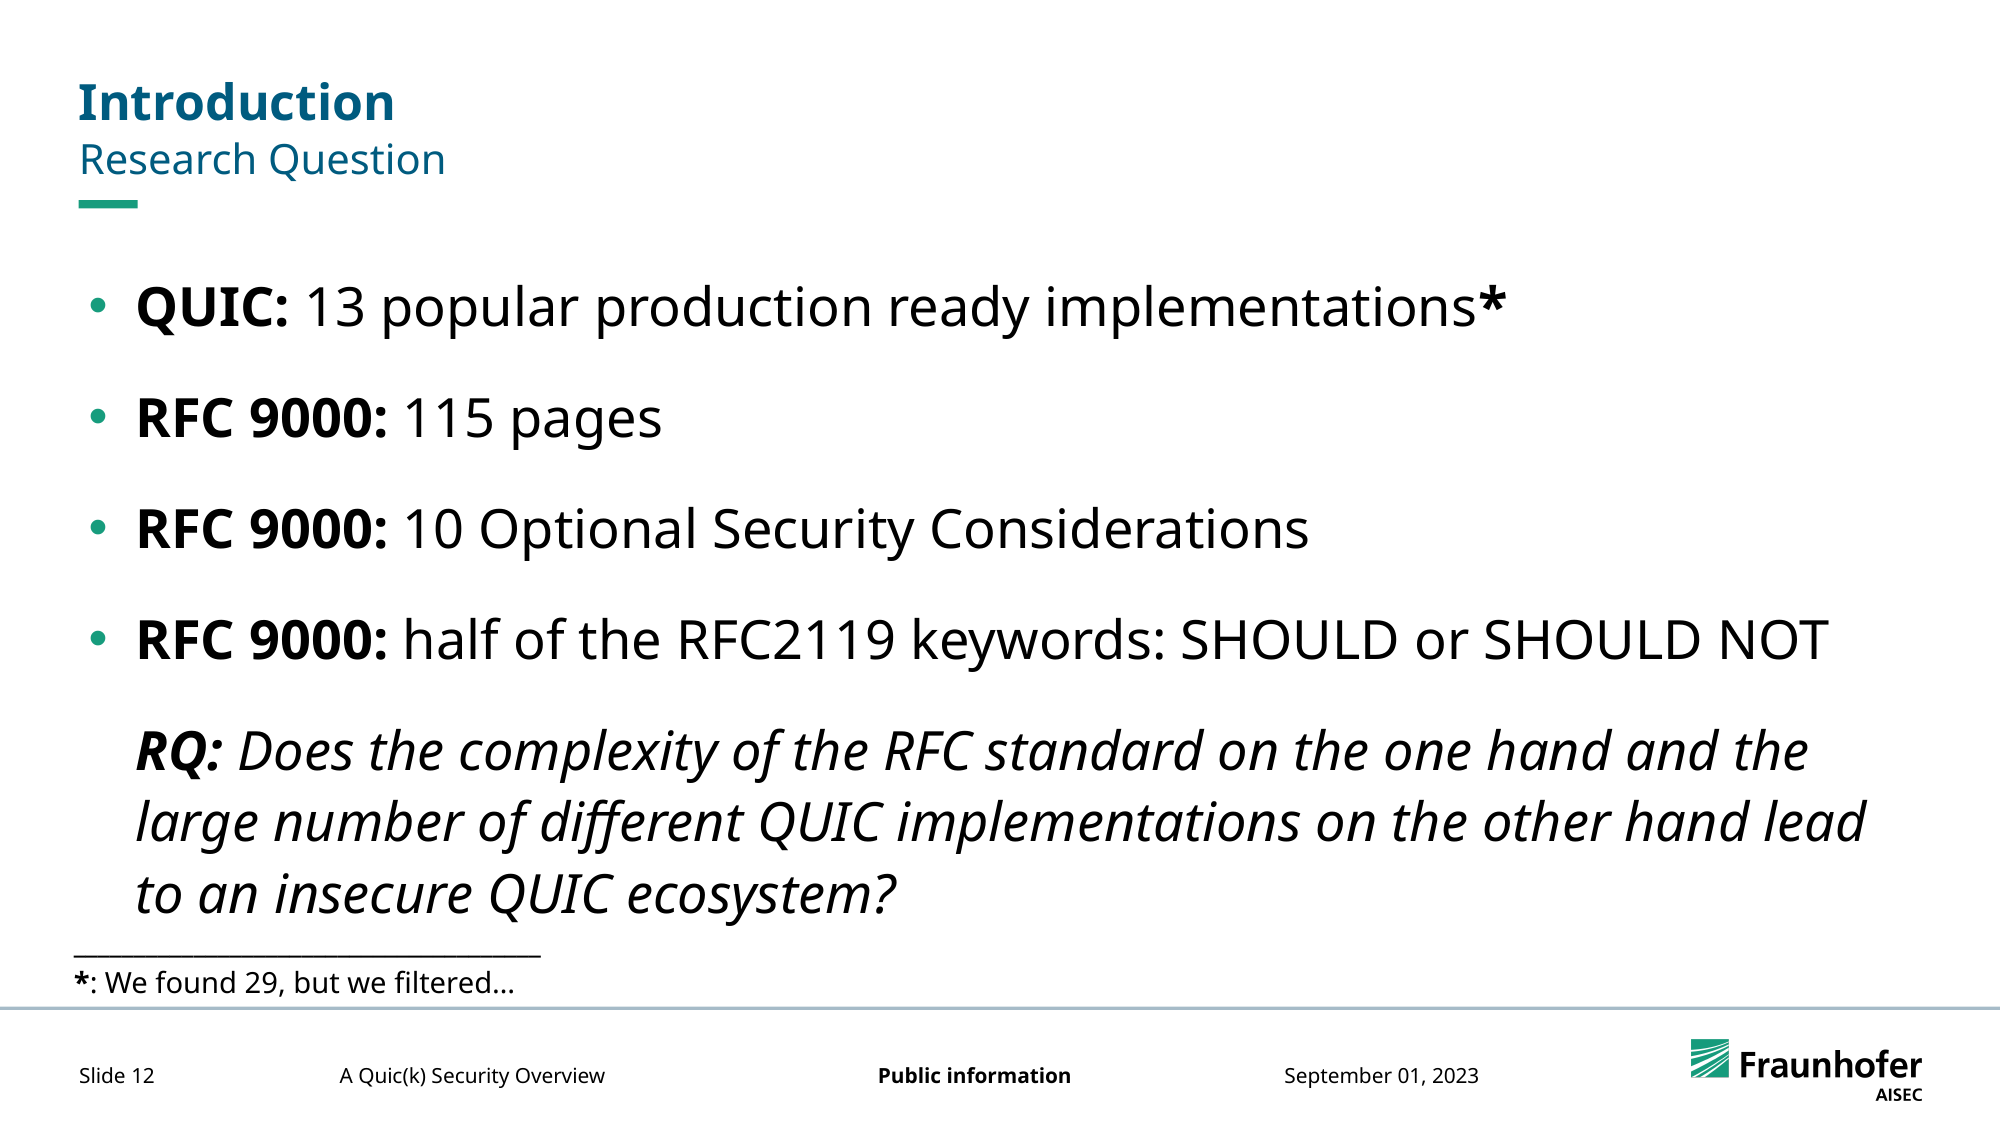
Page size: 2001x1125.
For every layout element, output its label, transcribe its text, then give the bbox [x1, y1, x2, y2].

text_box _______________________________________ *: We found 29, but we filtered… [59, 915, 680, 1010]
picture [1691, 1039, 1922, 1101]
list QUIC: 13 popular production ready implementations* RFC 9000: 115 pages RFC 9000: 10 Optional Security Considerations RFC 9000: half of the RFC2119 keywords: SHOULD or SHOULD NOT RQ: Does the complexity of the RFC standard on the one hand and the large number of different QUIC implementations on the other hand lead to an insecure QUIC ecosystem? [88, 265, 1890, 886]
list Research Question [78, 127, 1922, 180]
title Introduction [78, 64, 1922, 127]
